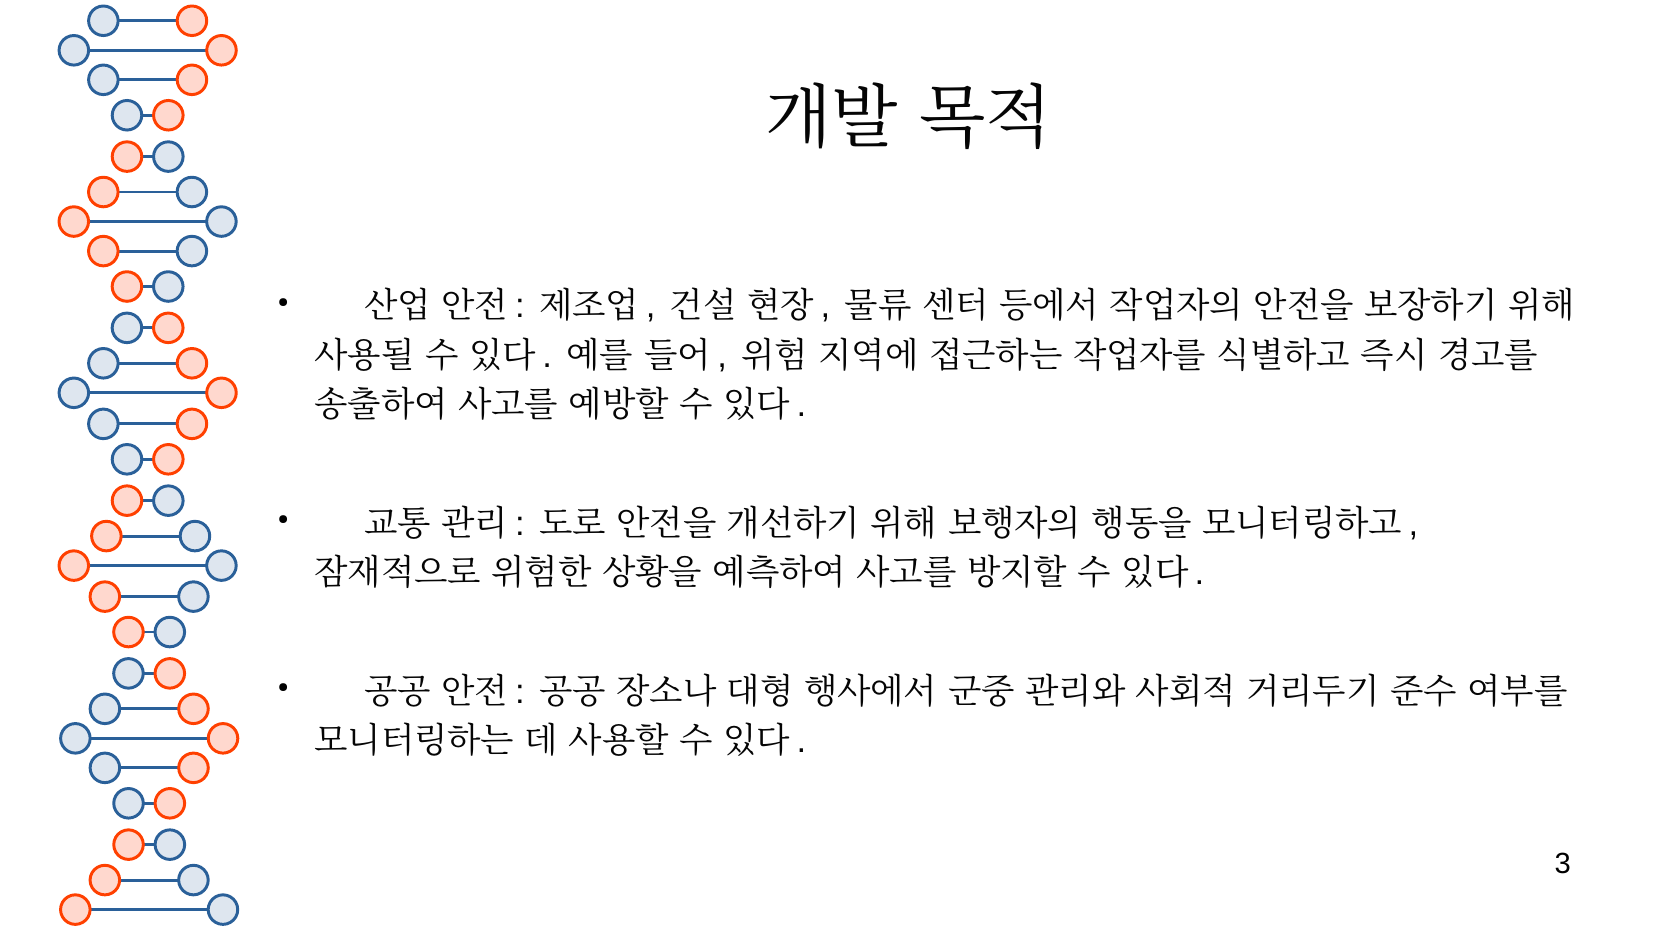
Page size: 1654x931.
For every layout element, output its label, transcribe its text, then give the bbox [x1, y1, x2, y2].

title 개발 목적 [265, 35, 1595, 189]
list 산업 안전: 제조업, 건설 현장, 물류 센터 등에서 작업자의 안전을 보장하기 위해 사용될 수 있다. 예를 들어, 위험 지역에 접근하는 작업자를 식별하고 즉시 경고를 송출하여 사고를 예방할 수 있다. 교통 관리: 도로 안전을 개선하기 위해 보행자의 행동을 모니터링하고, 잠재적으로 위험한 상황을 예측하여 사고를 방지할 수 있다. 공공 안전: 공공 장소나 대형 행사에서 군중 관리와 사회적 거리두기 준수 여부를 모니터링하는 데 사용할 수 있다. [265, 224, 1595, 764]
